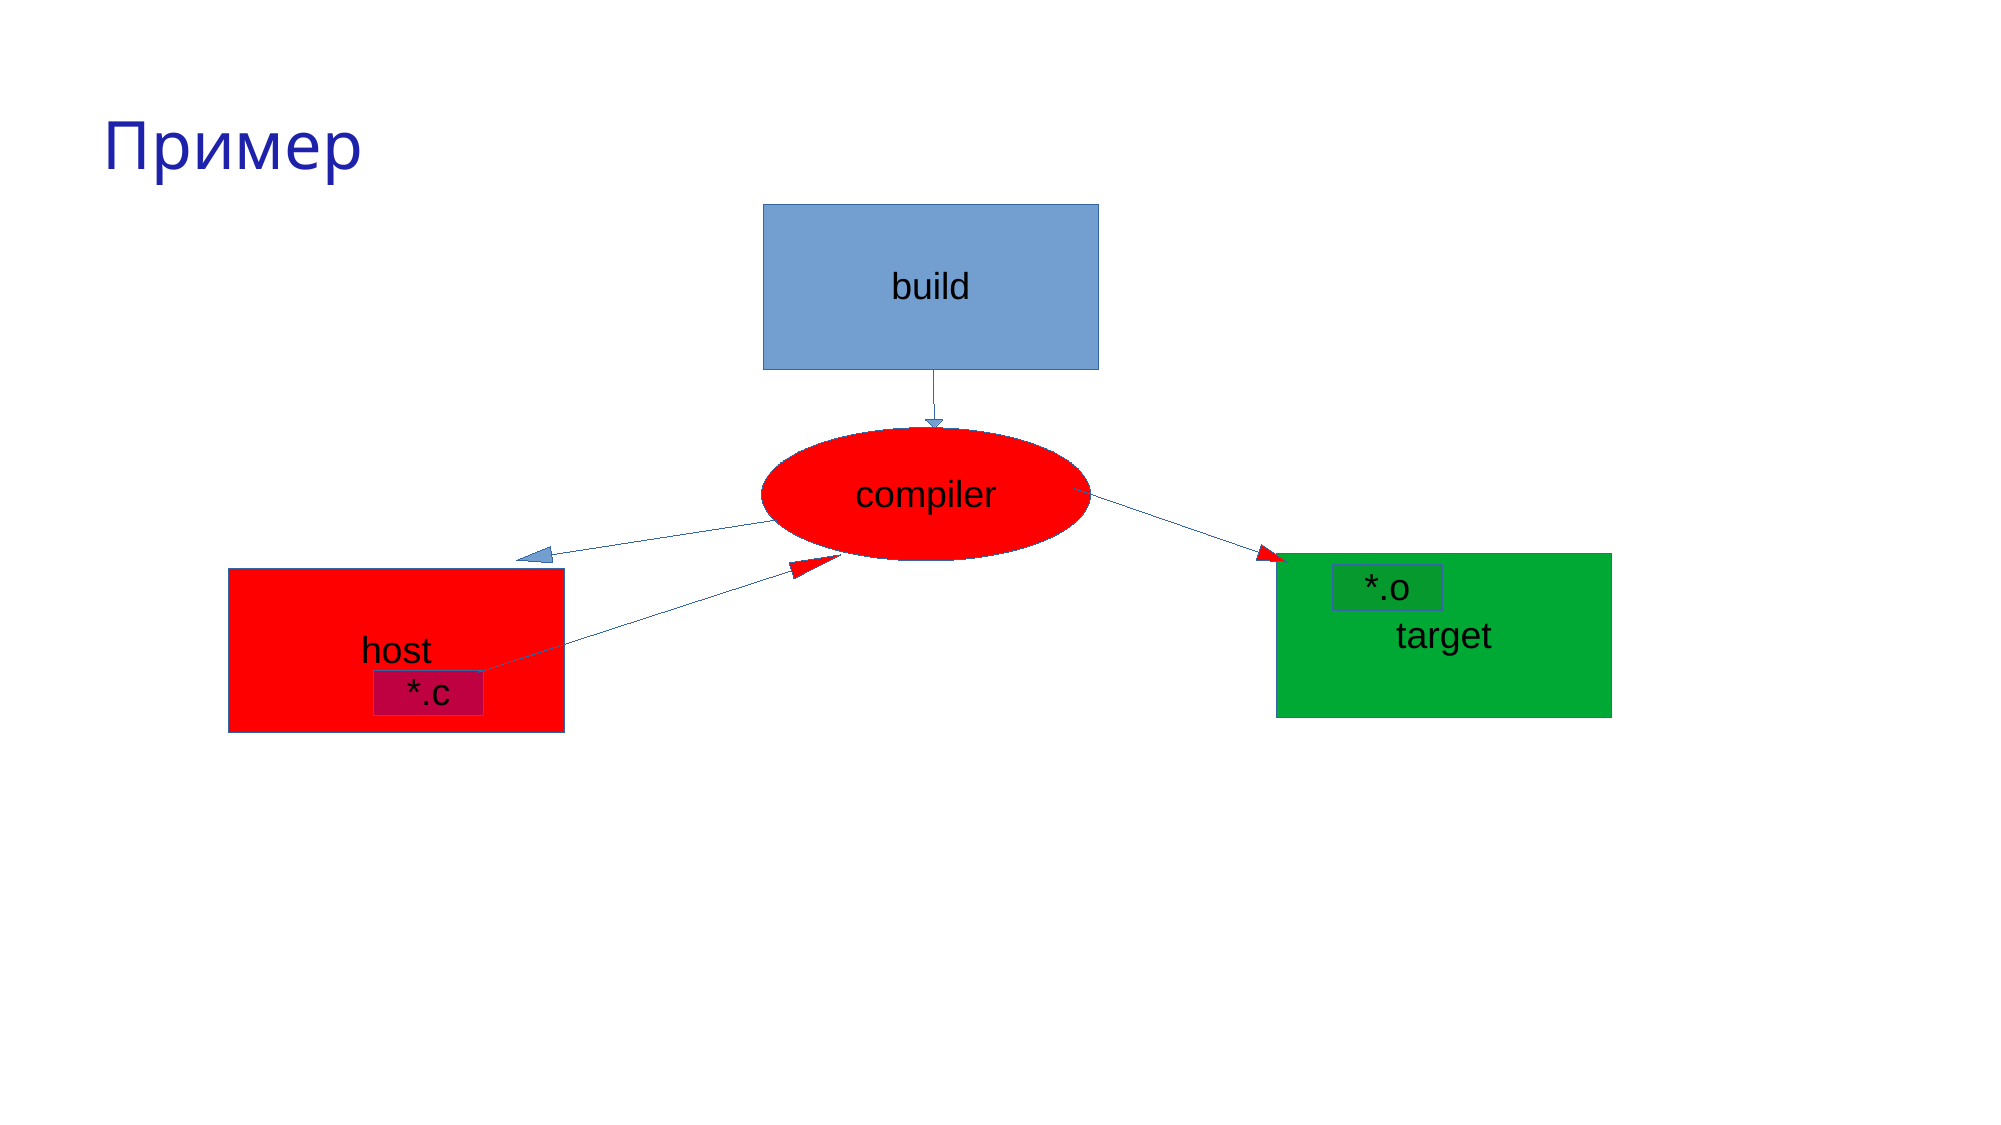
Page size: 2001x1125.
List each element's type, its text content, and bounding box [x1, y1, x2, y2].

text_box [1074, 488, 1288, 563]
text_box *.c [373, 670, 484, 716]
text_box build [763, 204, 1099, 370]
text_box target [1276, 553, 1612, 718]
text_box [516, 520, 777, 563]
text_box compiler [761, 427, 1091, 561]
text_box host [228, 568, 565, 733]
title Пример [102, 109, 1646, 205]
text_box [925, 369, 943, 428]
text_box [478, 554, 841, 673]
text_box *.o [1332, 564, 1443, 611]
